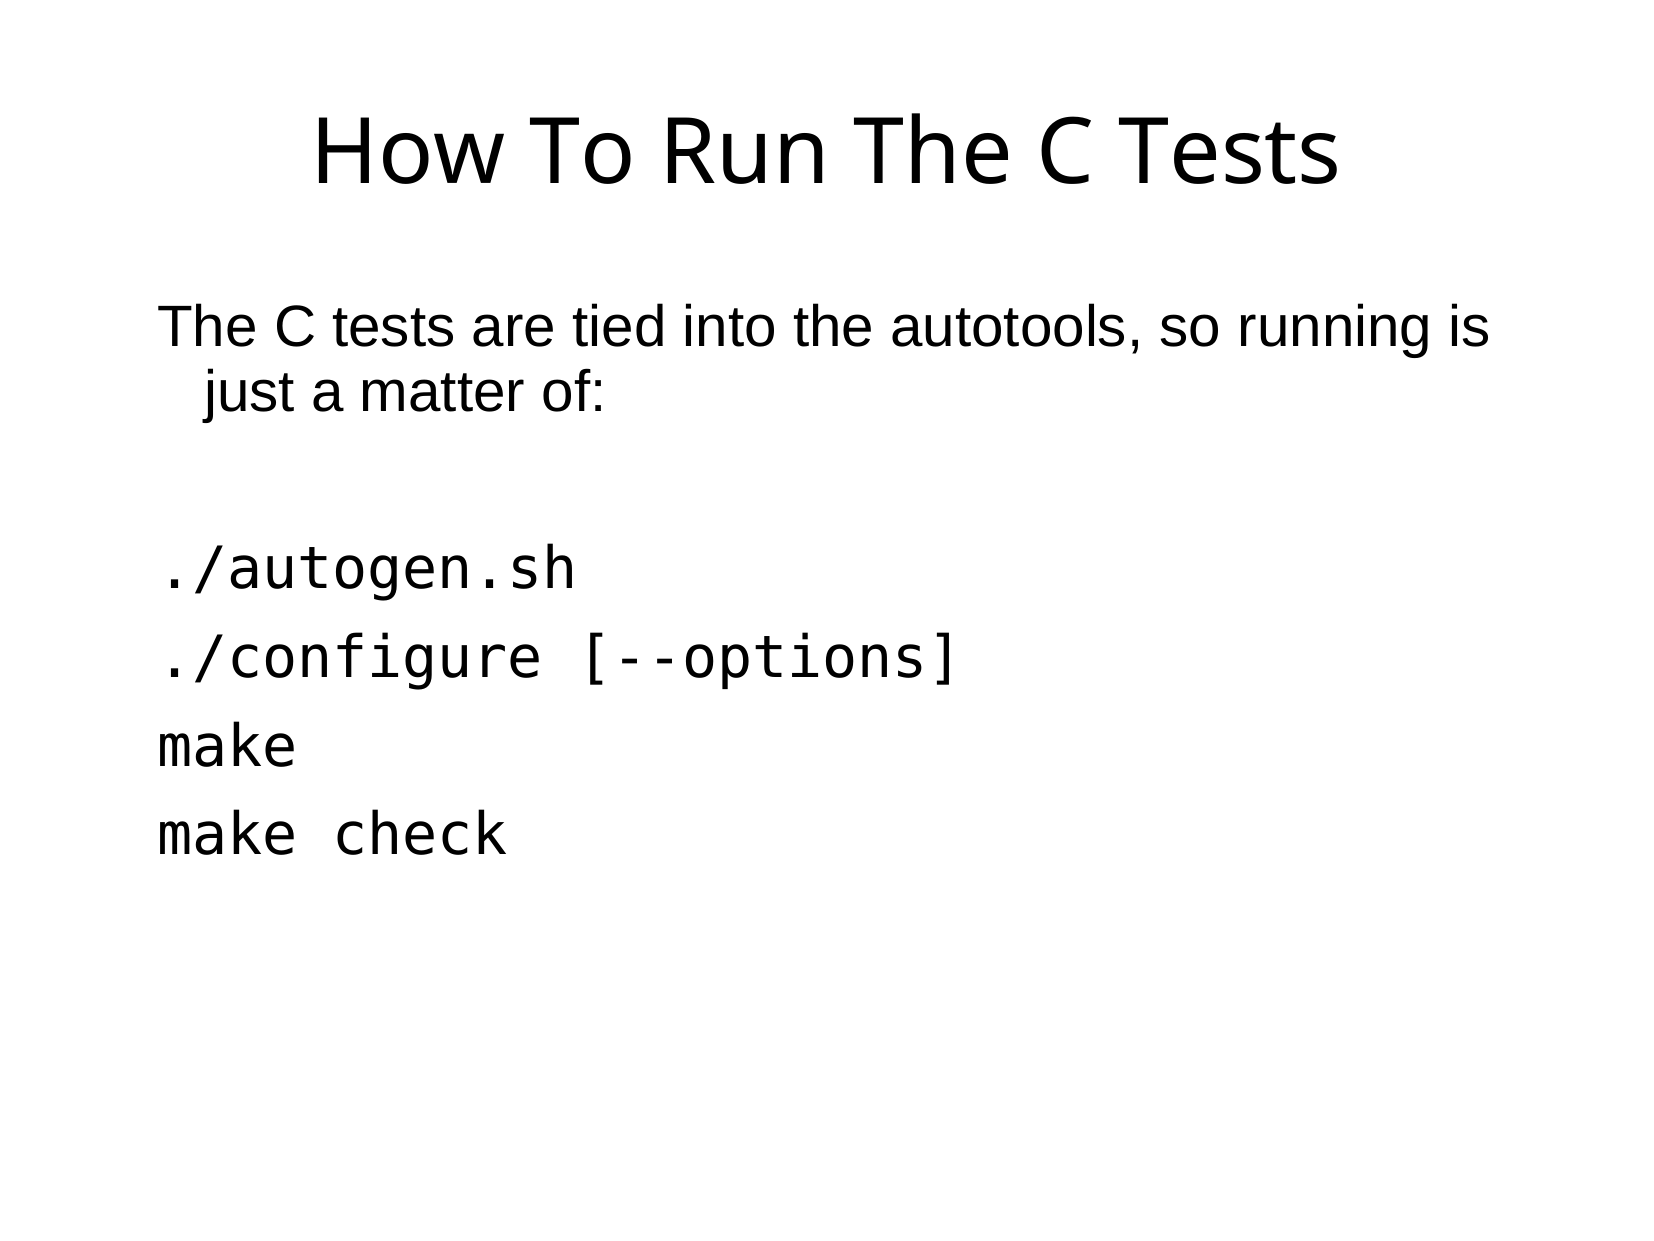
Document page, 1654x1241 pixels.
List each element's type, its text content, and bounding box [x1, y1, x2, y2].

title How To Run The C Tests [82, 49, 1571, 257]
list The C tests are tied into the autotools, so running is just a matter of: ./autogen.sh ./configure [--options] make make check [82, 290, 1571, 1109]
